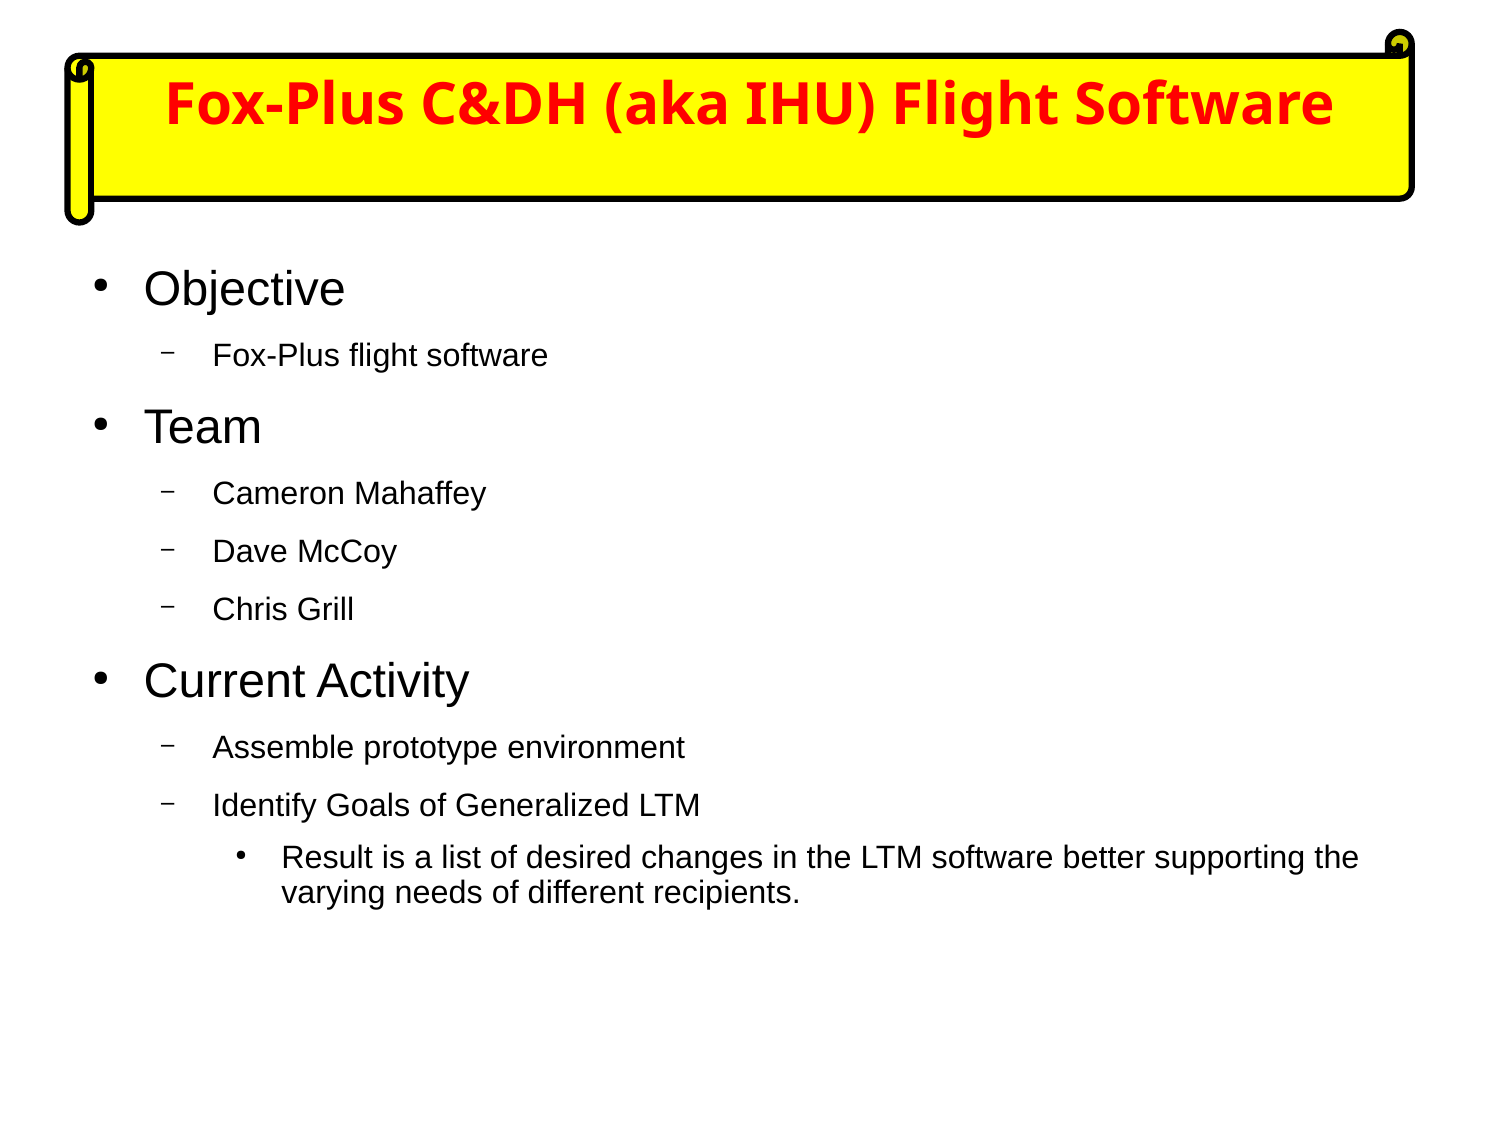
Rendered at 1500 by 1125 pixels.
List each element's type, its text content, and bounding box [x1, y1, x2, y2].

list Objective Fox-Plus flight software Team Cameron Mahaffey Dave McCoy Chris Grill Current Activity Assemble prototype environment Identify Goals of Generalized LTM Result is a list of desired changes in the LTM software better supporting the varying needs of different recipients. [75, 263, 1426, 916]
text_box Fox-Plus C&DH (aka IHU) Flight Software [0, 58, 1500, 144]
text_box [67, 144, 1412, 223]
text_box [72, 31, 1412, 58]
